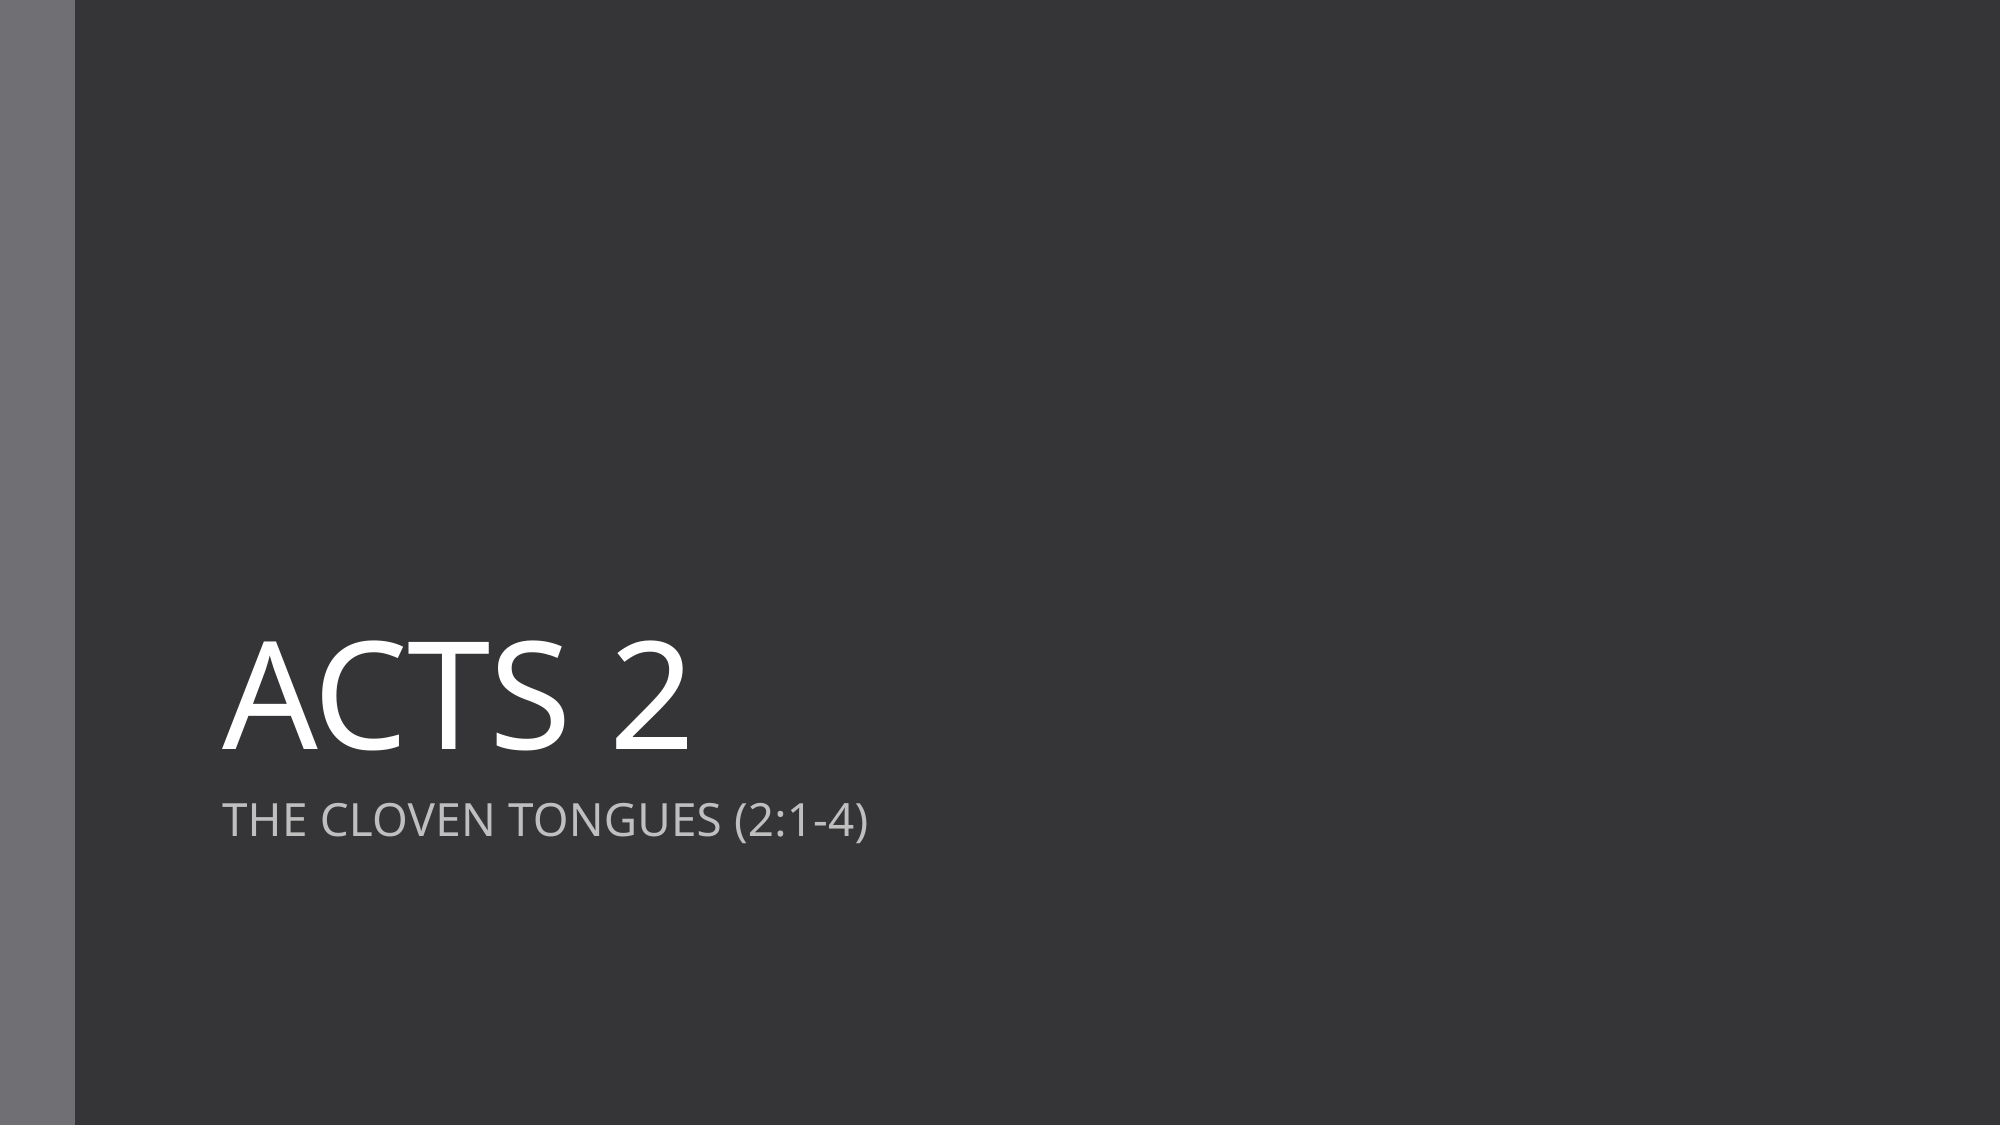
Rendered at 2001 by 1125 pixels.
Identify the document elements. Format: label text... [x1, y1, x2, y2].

subtitle THE CLOVEN TONGUES (2:1-4) [206, 787, 1752, 1066]
title ACTS 2 [206, 124, 1752, 787]
